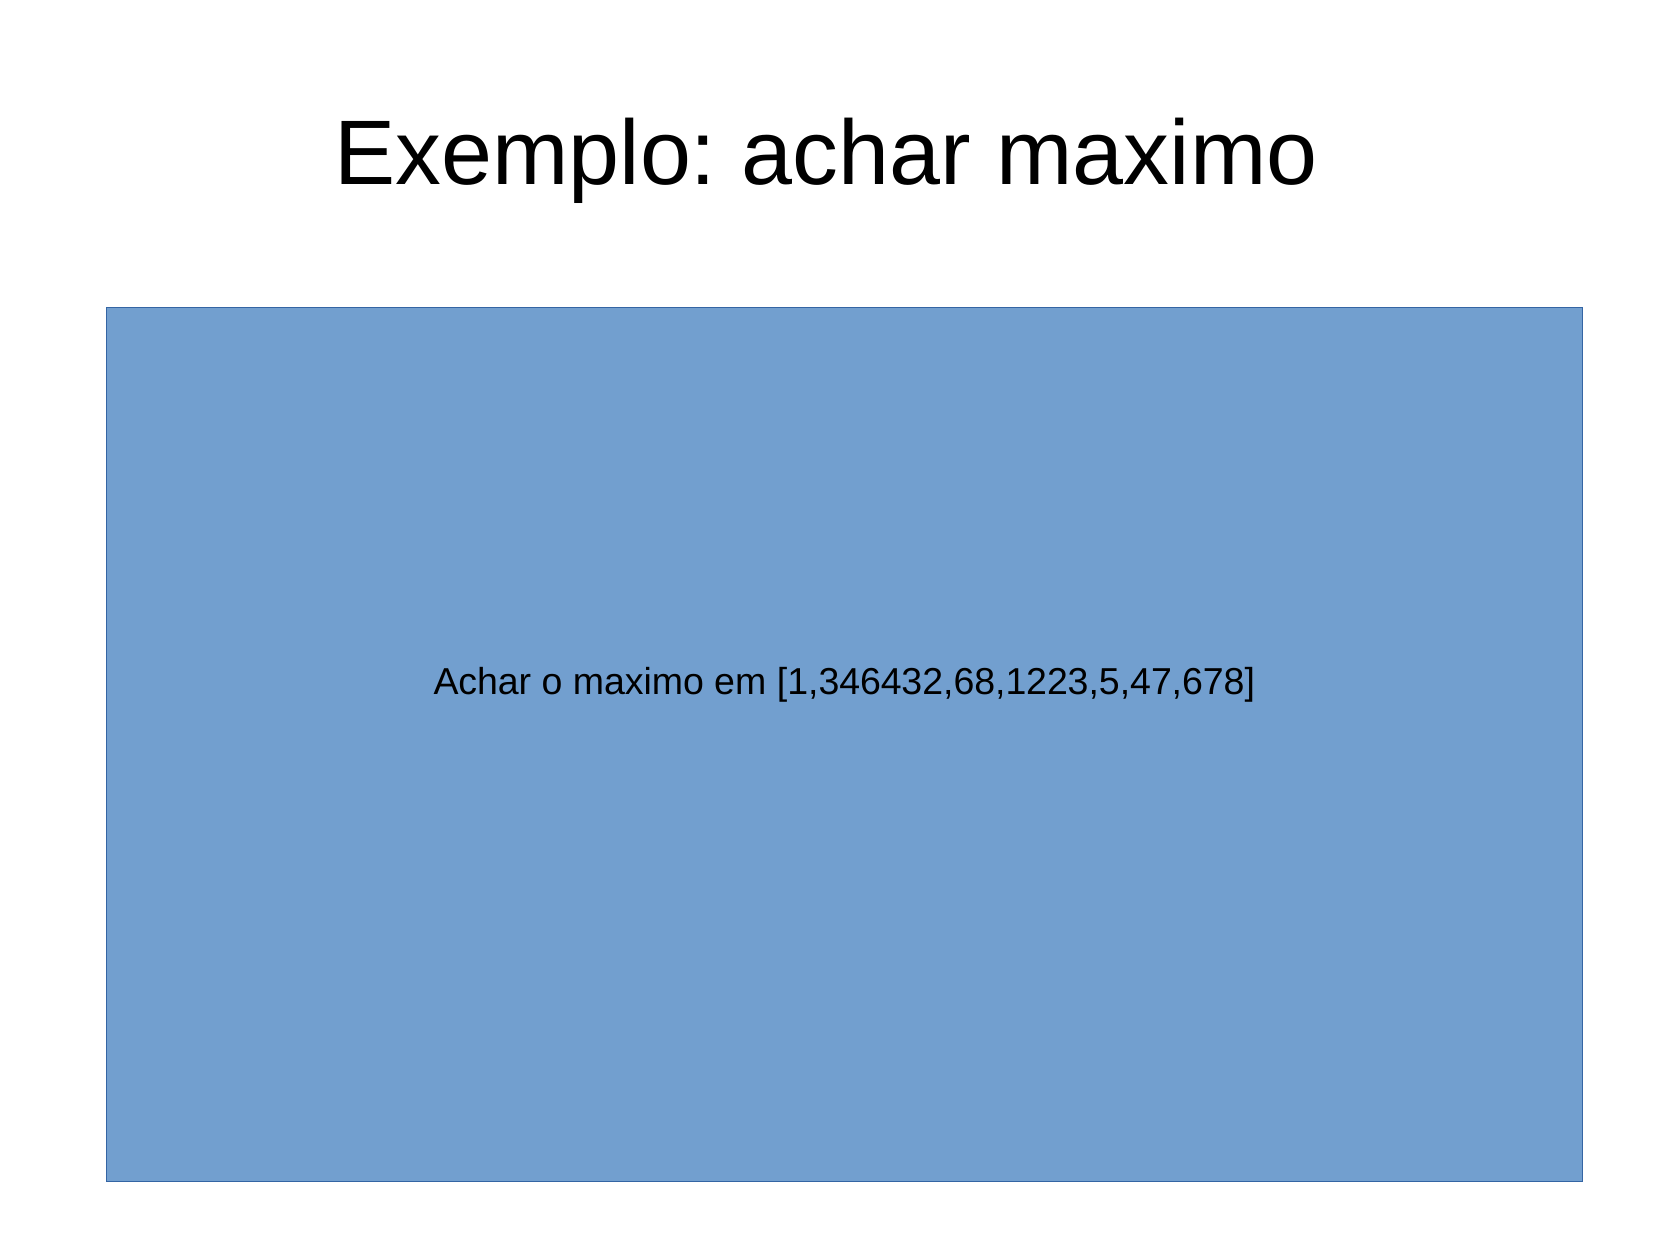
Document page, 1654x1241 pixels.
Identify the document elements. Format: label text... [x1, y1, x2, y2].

text_box Achar o maximo em [1,346432,68,1223,5,47,678] [106, 307, 1583, 1182]
title Exemplo: achar maximo [82, 49, 1571, 257]
